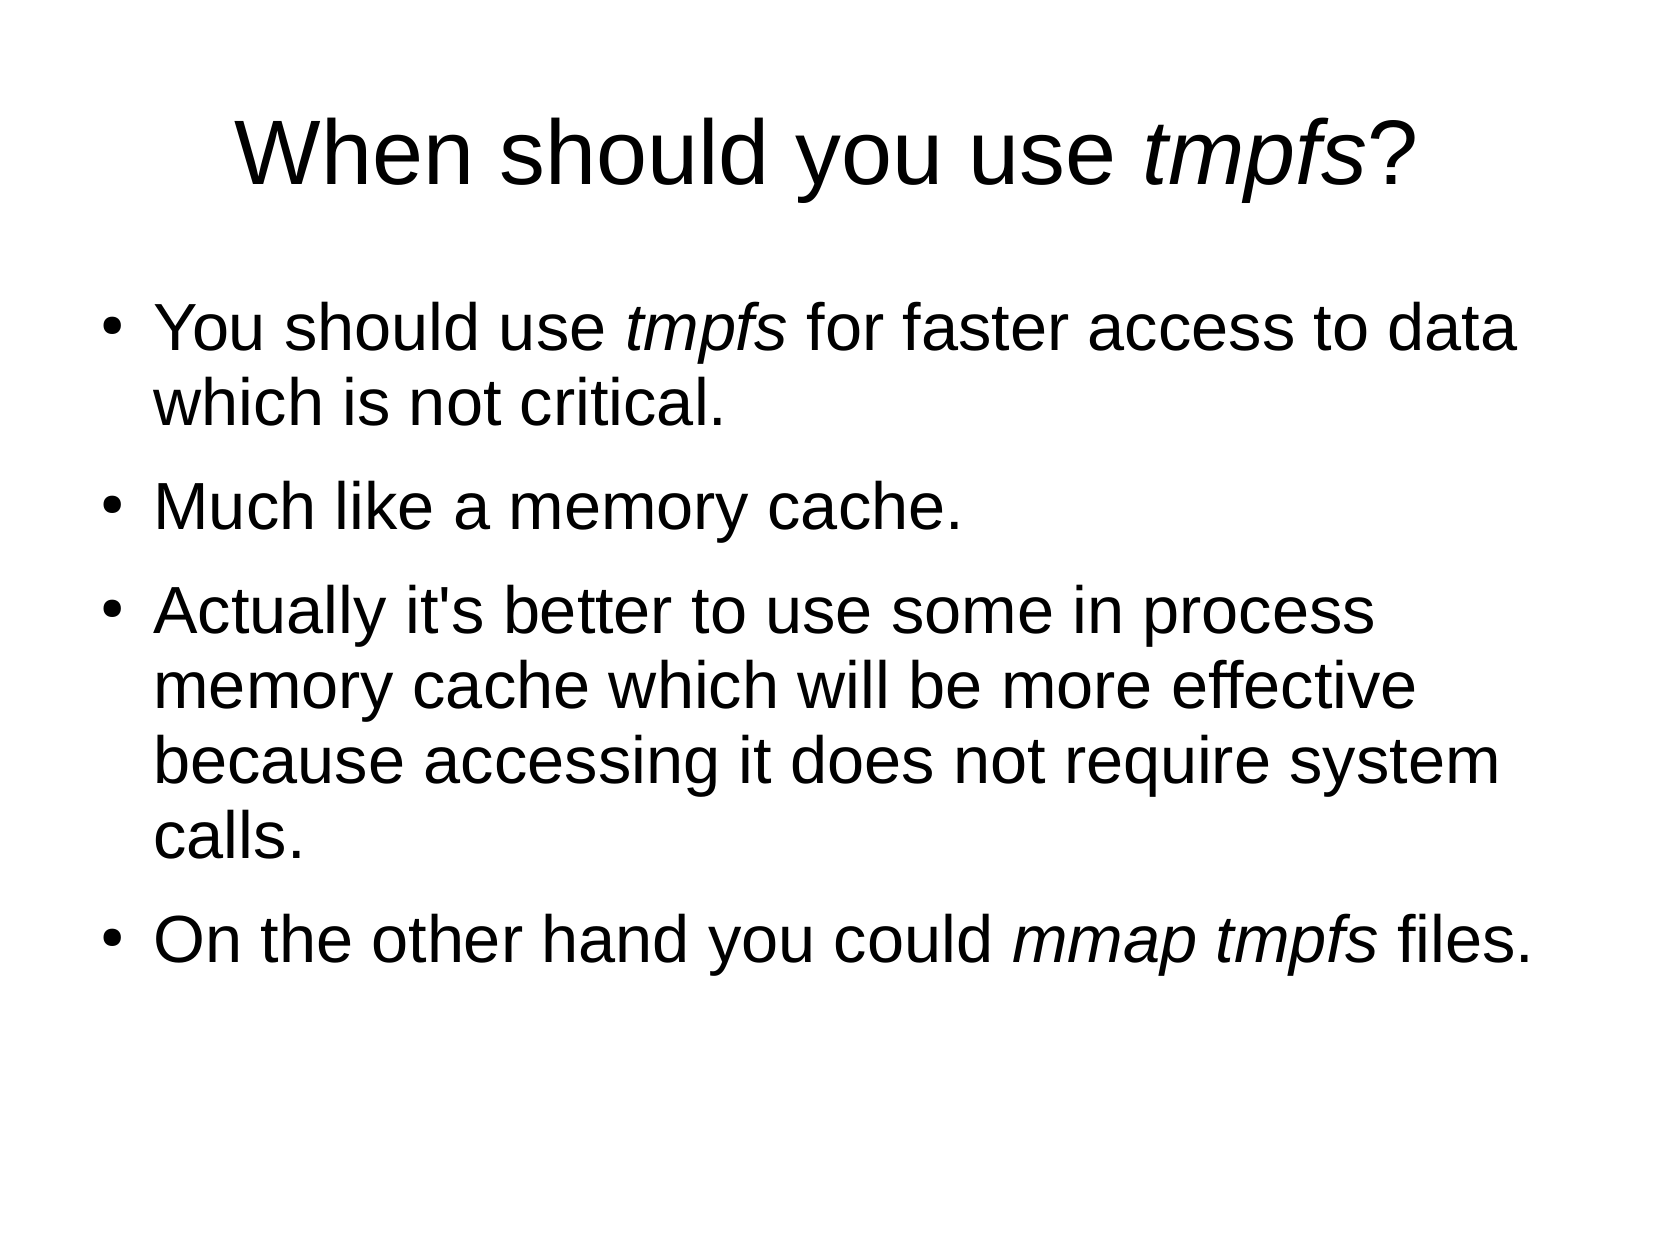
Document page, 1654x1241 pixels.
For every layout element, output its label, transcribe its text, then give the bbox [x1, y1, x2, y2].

title When should you use tmpfs? [82, 49, 1571, 257]
list You should use tmpfs for faster access to data which is not critical. Much like a memory cache. Actually it's better to use some in process memory cache which will be more effective because accessing it does not require system calls. On the other hand you could mmap tmpfs files. [82, 290, 1538, 1010]
